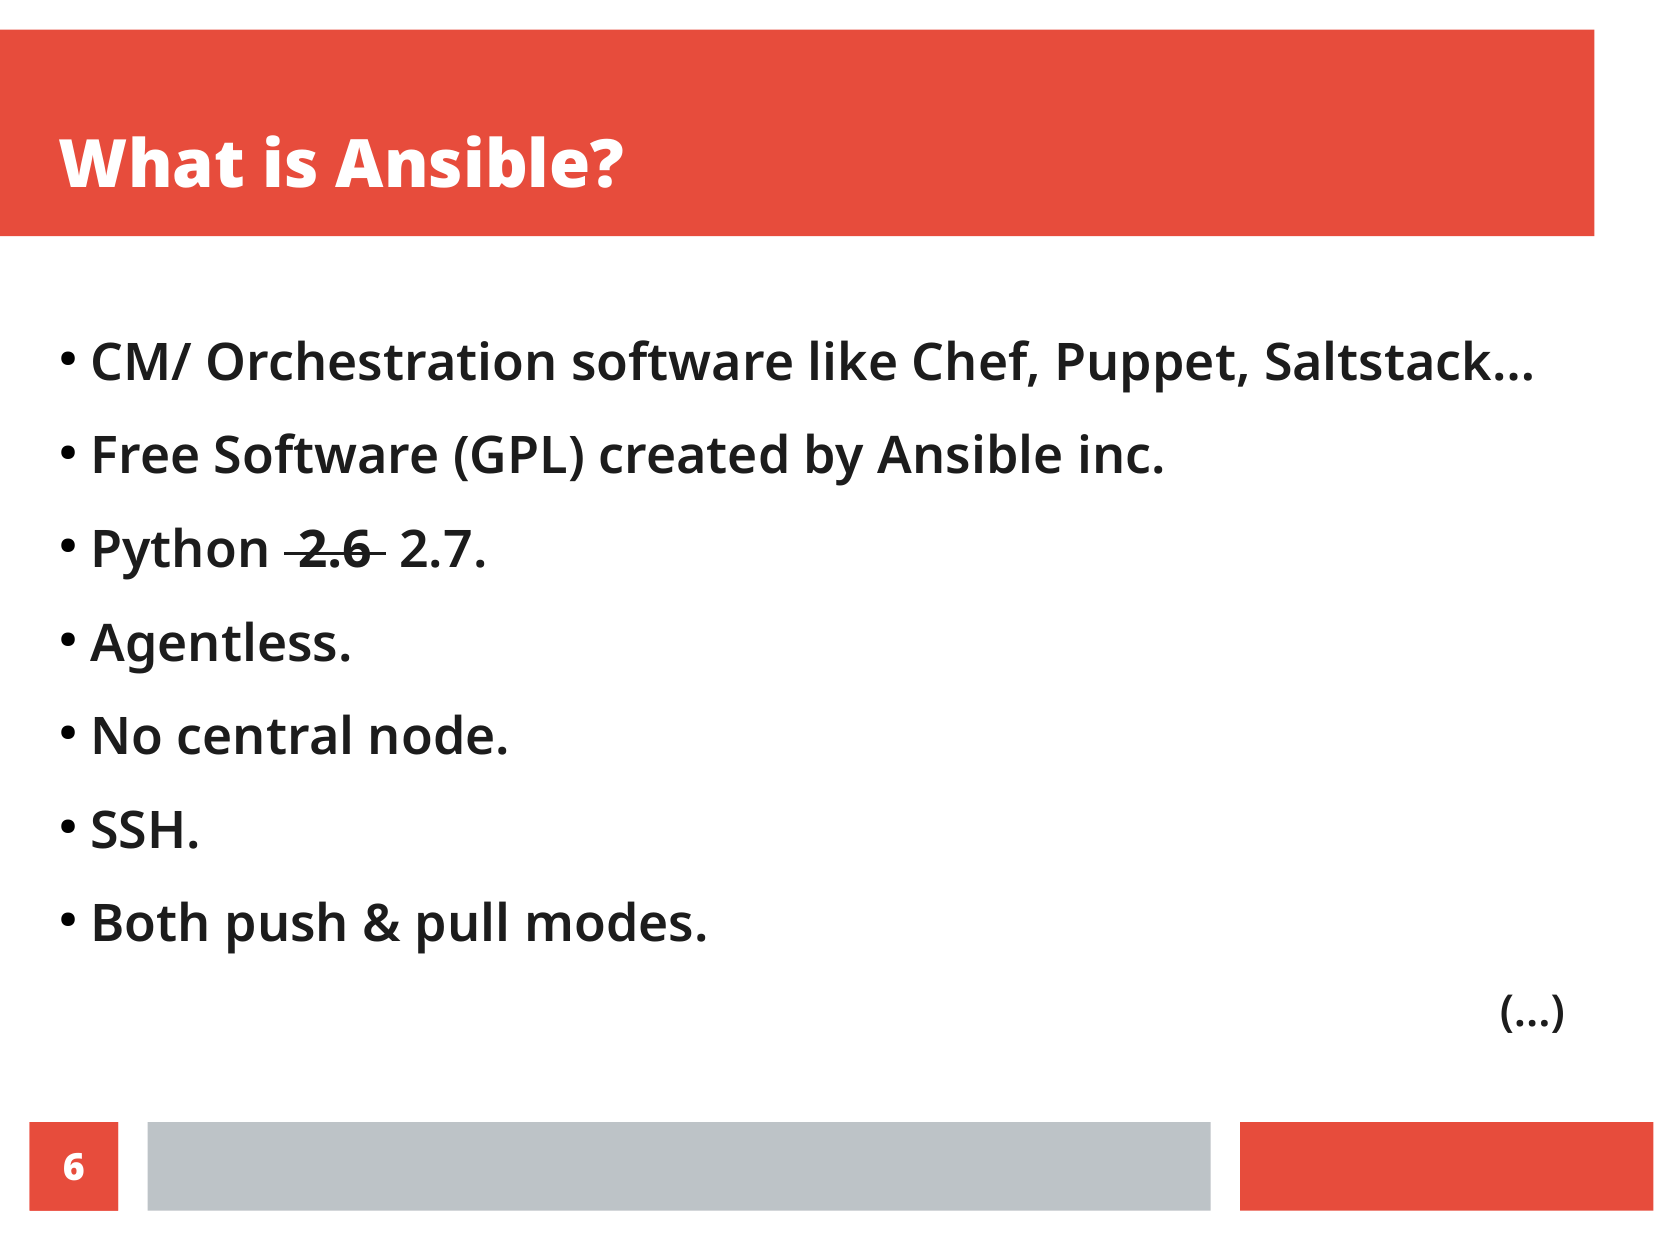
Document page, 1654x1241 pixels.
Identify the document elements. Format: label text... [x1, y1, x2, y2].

list CM/ Orchestration software like Chef, Puppet, Saltstack… Free Software (GPL) created by Ansible inc. Python 2.6 2.7. Agentless. No central node. SSH. Both push & pull modes. (...) [59, 324, 1565, 1093]
title What is Ansible? [59, 59, 1595, 207]
